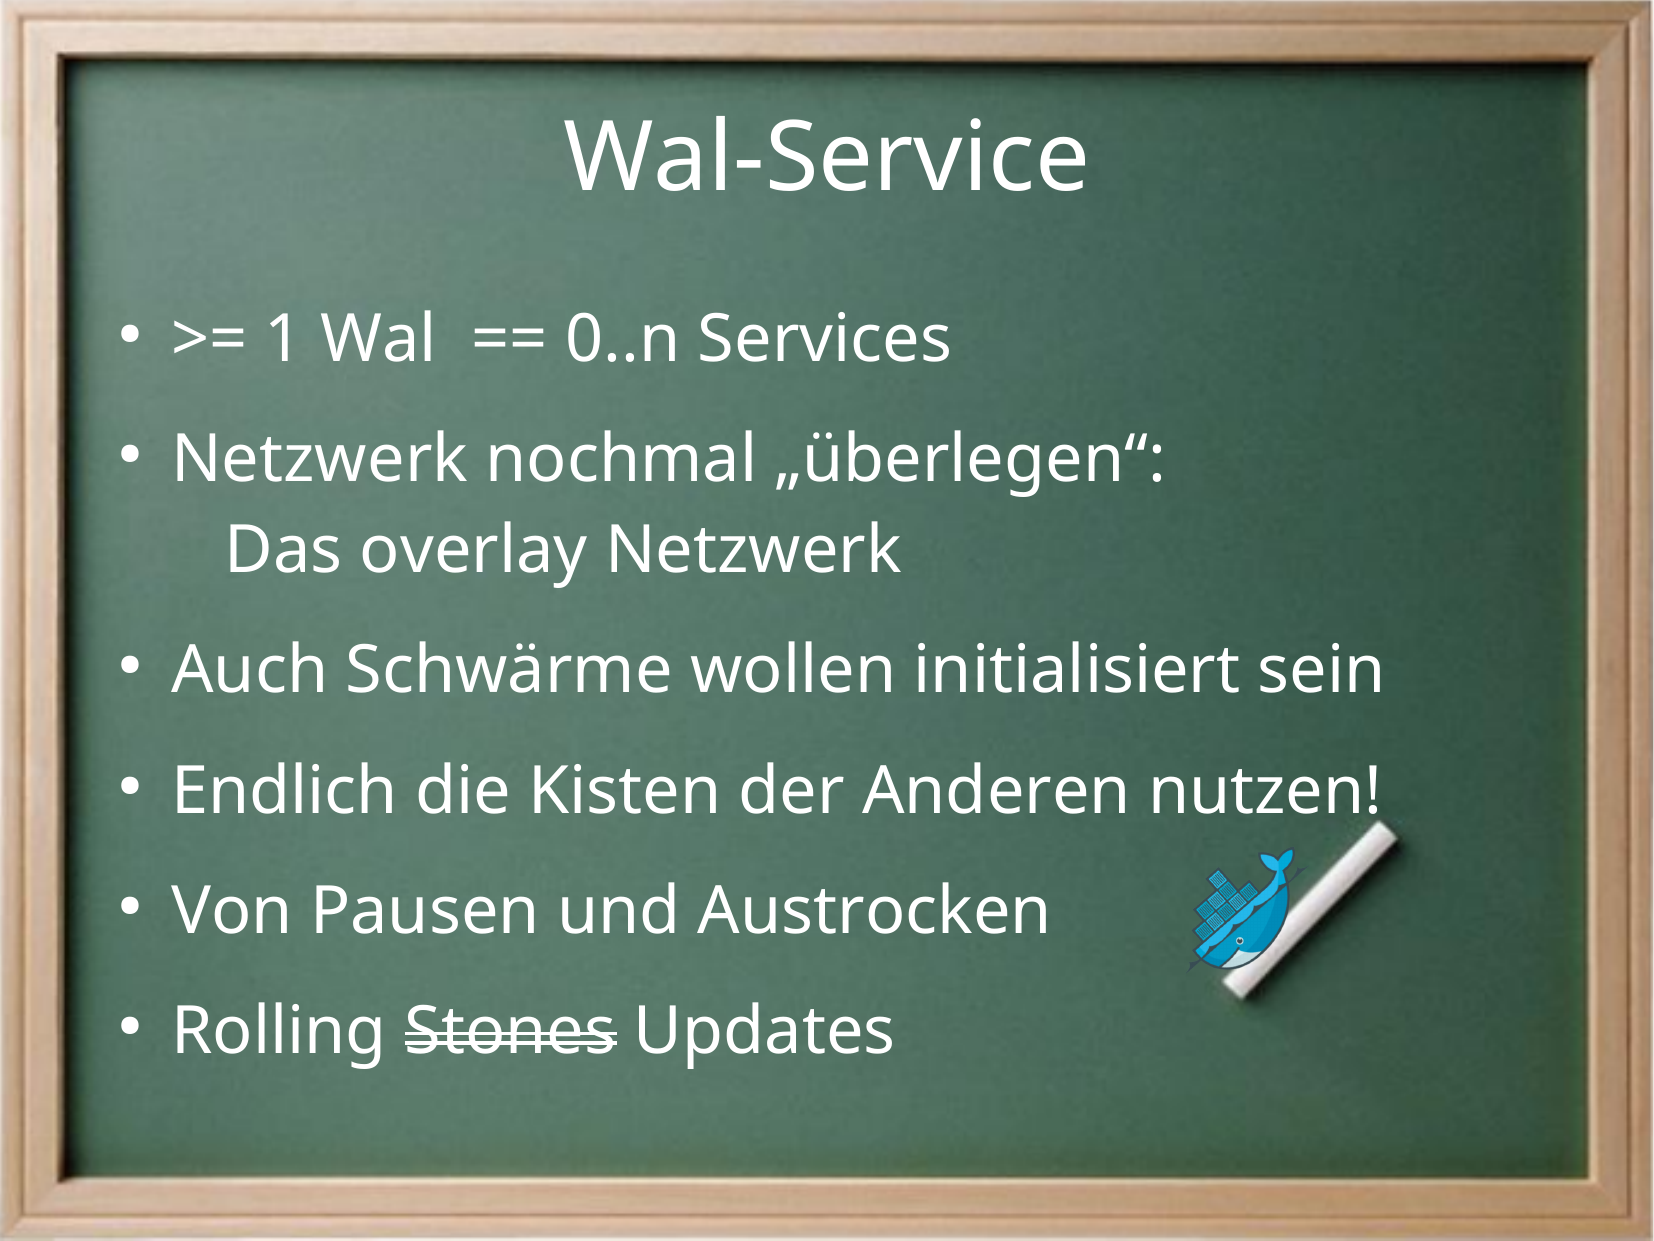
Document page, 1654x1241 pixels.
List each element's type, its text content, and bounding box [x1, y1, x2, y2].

picture [0, 0, 1654, 1241]
list >= 1 Wal == 0..n Services Netzwerk nochmal „überlegen“: Das overlay Netzwerk Auch Schwärme wollen initialisiert sein Endlich die Kisten der Anderen nutzen! Von Pausen und Austrocken Rolling Stones Updates [82, 290, 1571, 1109]
title Wal-Service [82, 49, 1571, 257]
